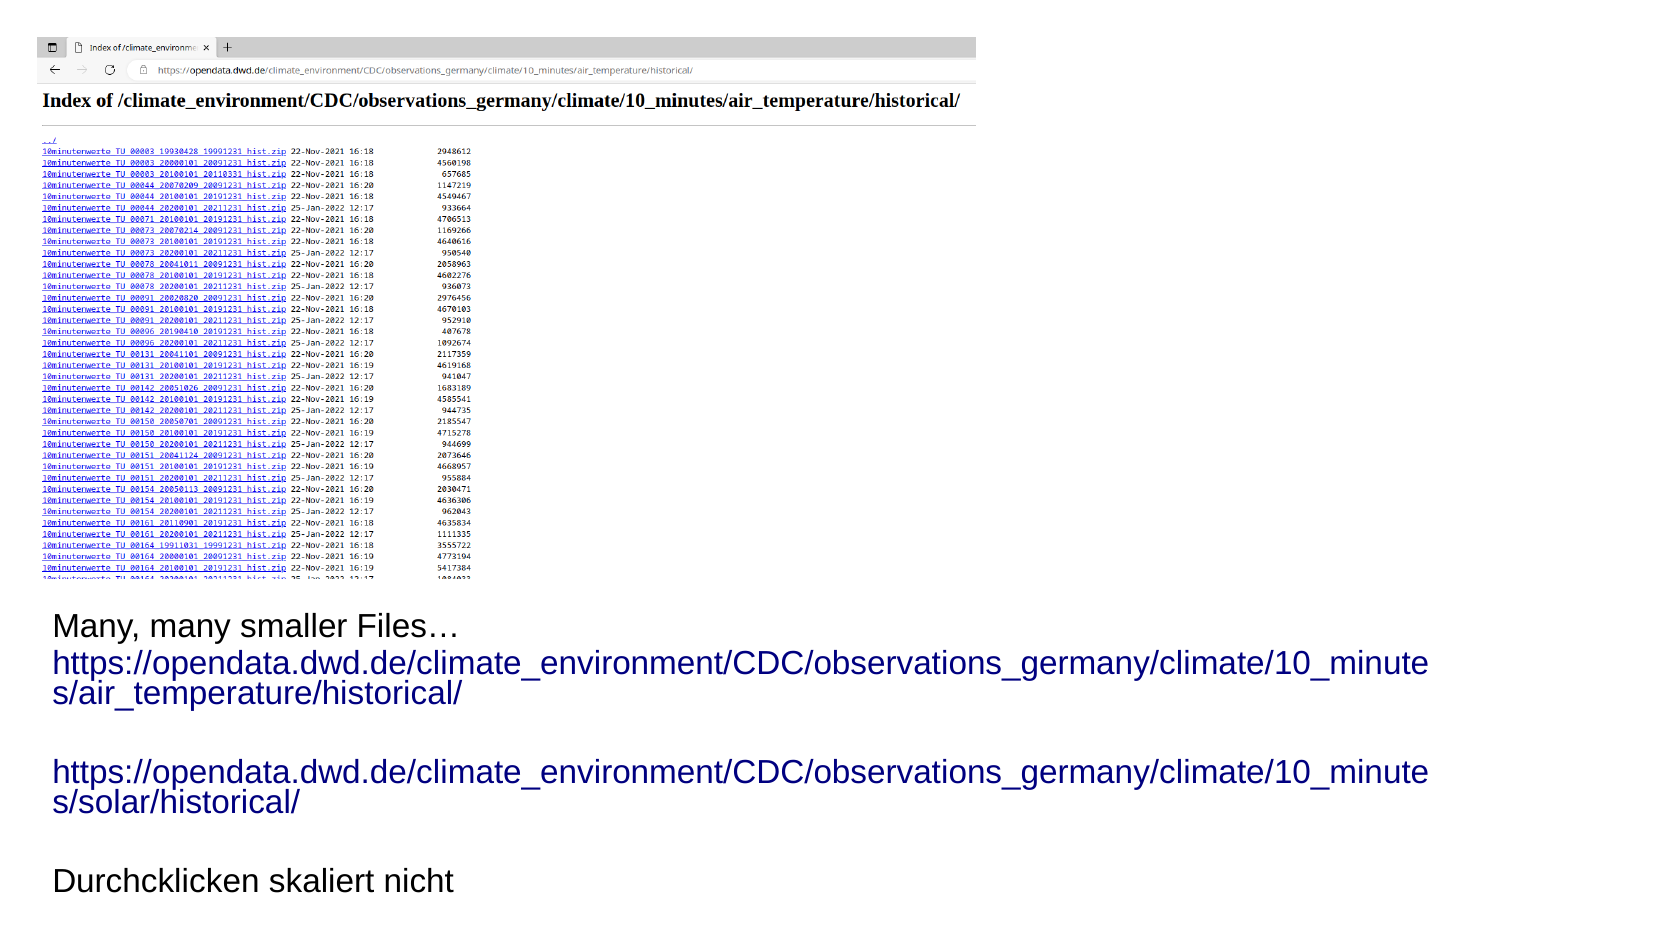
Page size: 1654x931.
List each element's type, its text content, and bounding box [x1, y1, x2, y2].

picture [37, 37, 976, 579]
text_box Many, many smaller Files… https://opendata.dwd.de/climate_environment/CDC/observations_germany/climate/10_minutes/air_temperature/historical/ https://opendata.dwd.de/climate_environment/CDC/observations_germany/climate/10_minutes/solar/historical/ Durchcklicken skaliert nicht [37, 600, 1463, 900]
